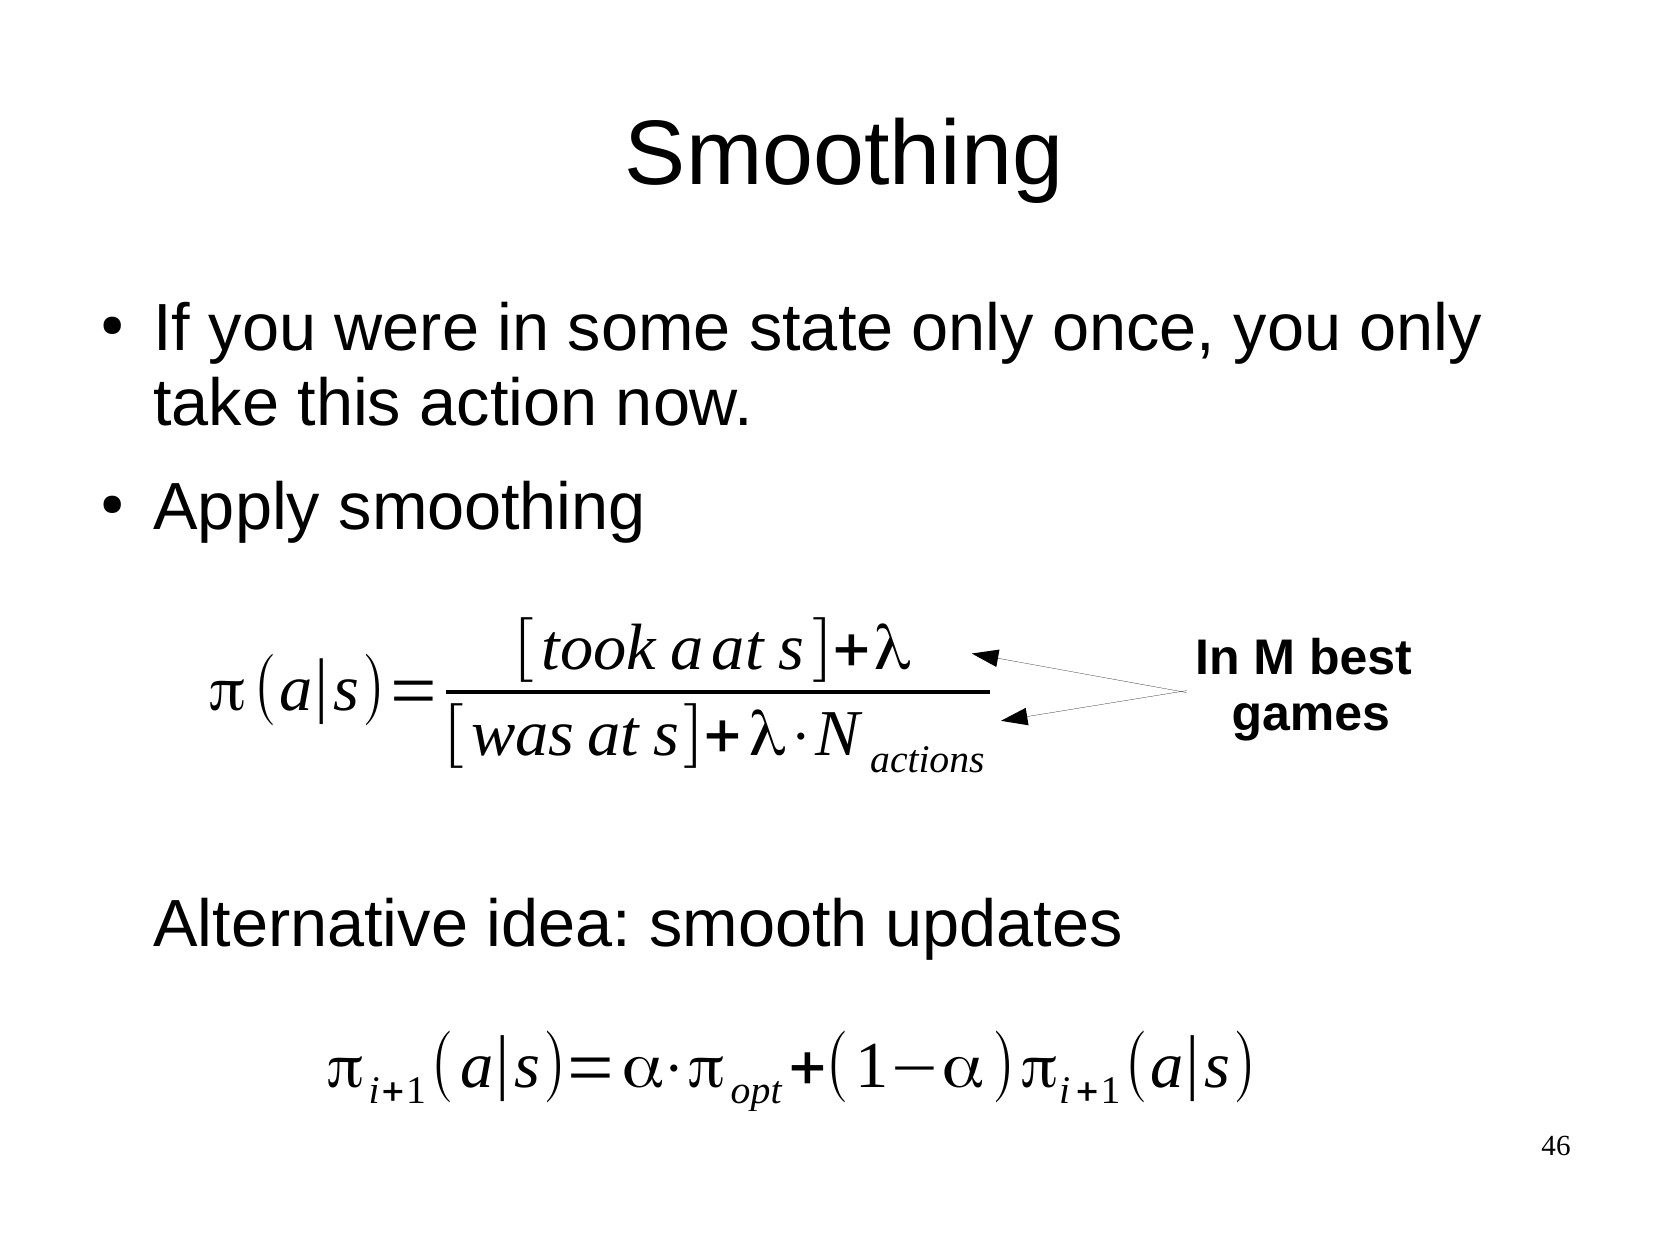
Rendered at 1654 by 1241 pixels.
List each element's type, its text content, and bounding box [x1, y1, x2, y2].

chart [192, 612, 1008, 781]
list If you were in some state only once, you only take this action now. Apply smoothing Alternative idea: smooth updates [82, 290, 1571, 1241]
text_box In M best games [1180, 621, 1428, 750]
title Smoothing [82, 49, 1571, 257]
chart [310, 1025, 1273, 1111]
